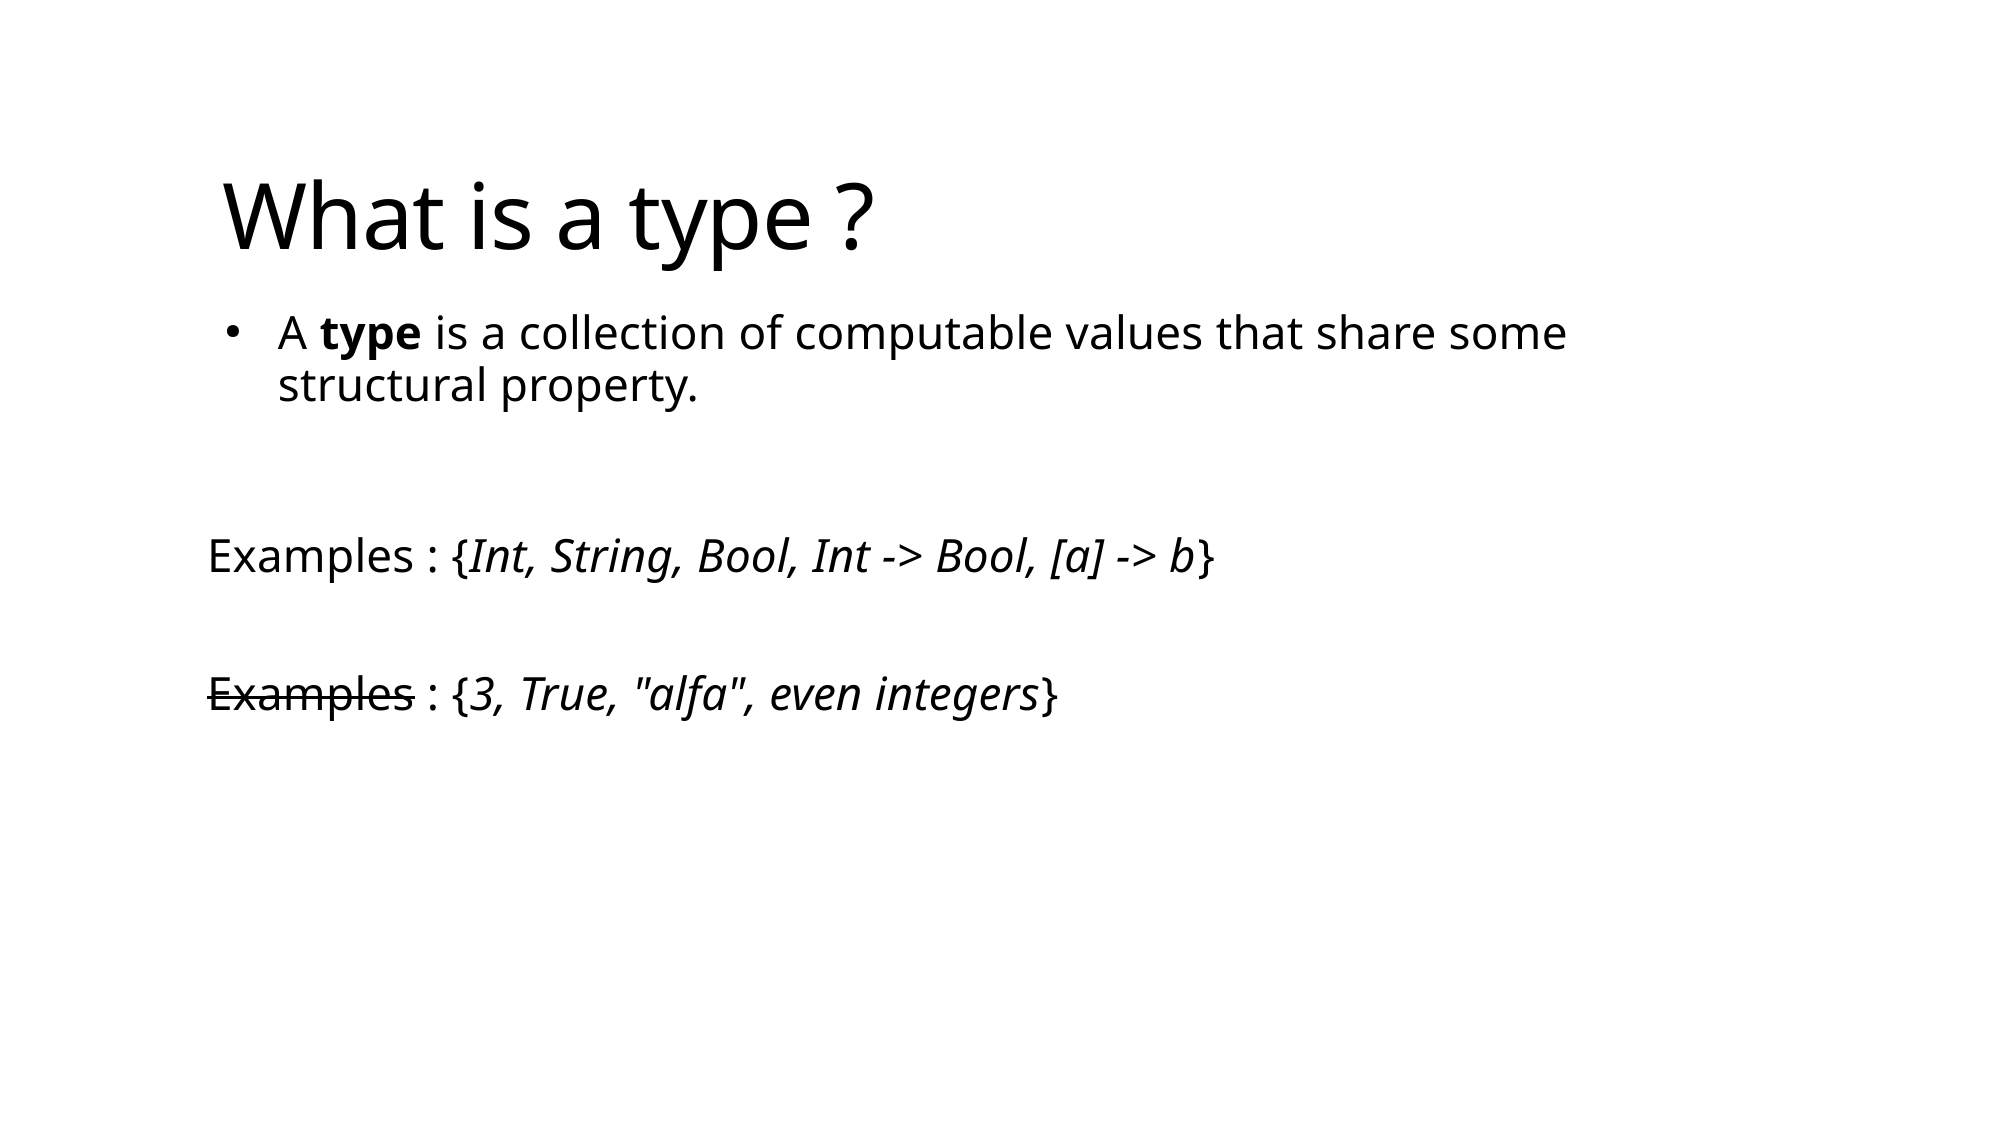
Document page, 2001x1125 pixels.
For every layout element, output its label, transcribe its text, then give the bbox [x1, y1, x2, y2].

list A type is a collection of computable values that share some structural property. Examples : {Int, String, Bool, Int -> Bool, [a] -> b} Examples : {3, True, "alfa", even integers} [206, 299, 1617, 1014]
title What is a type ? [206, 60, 1797, 278]
